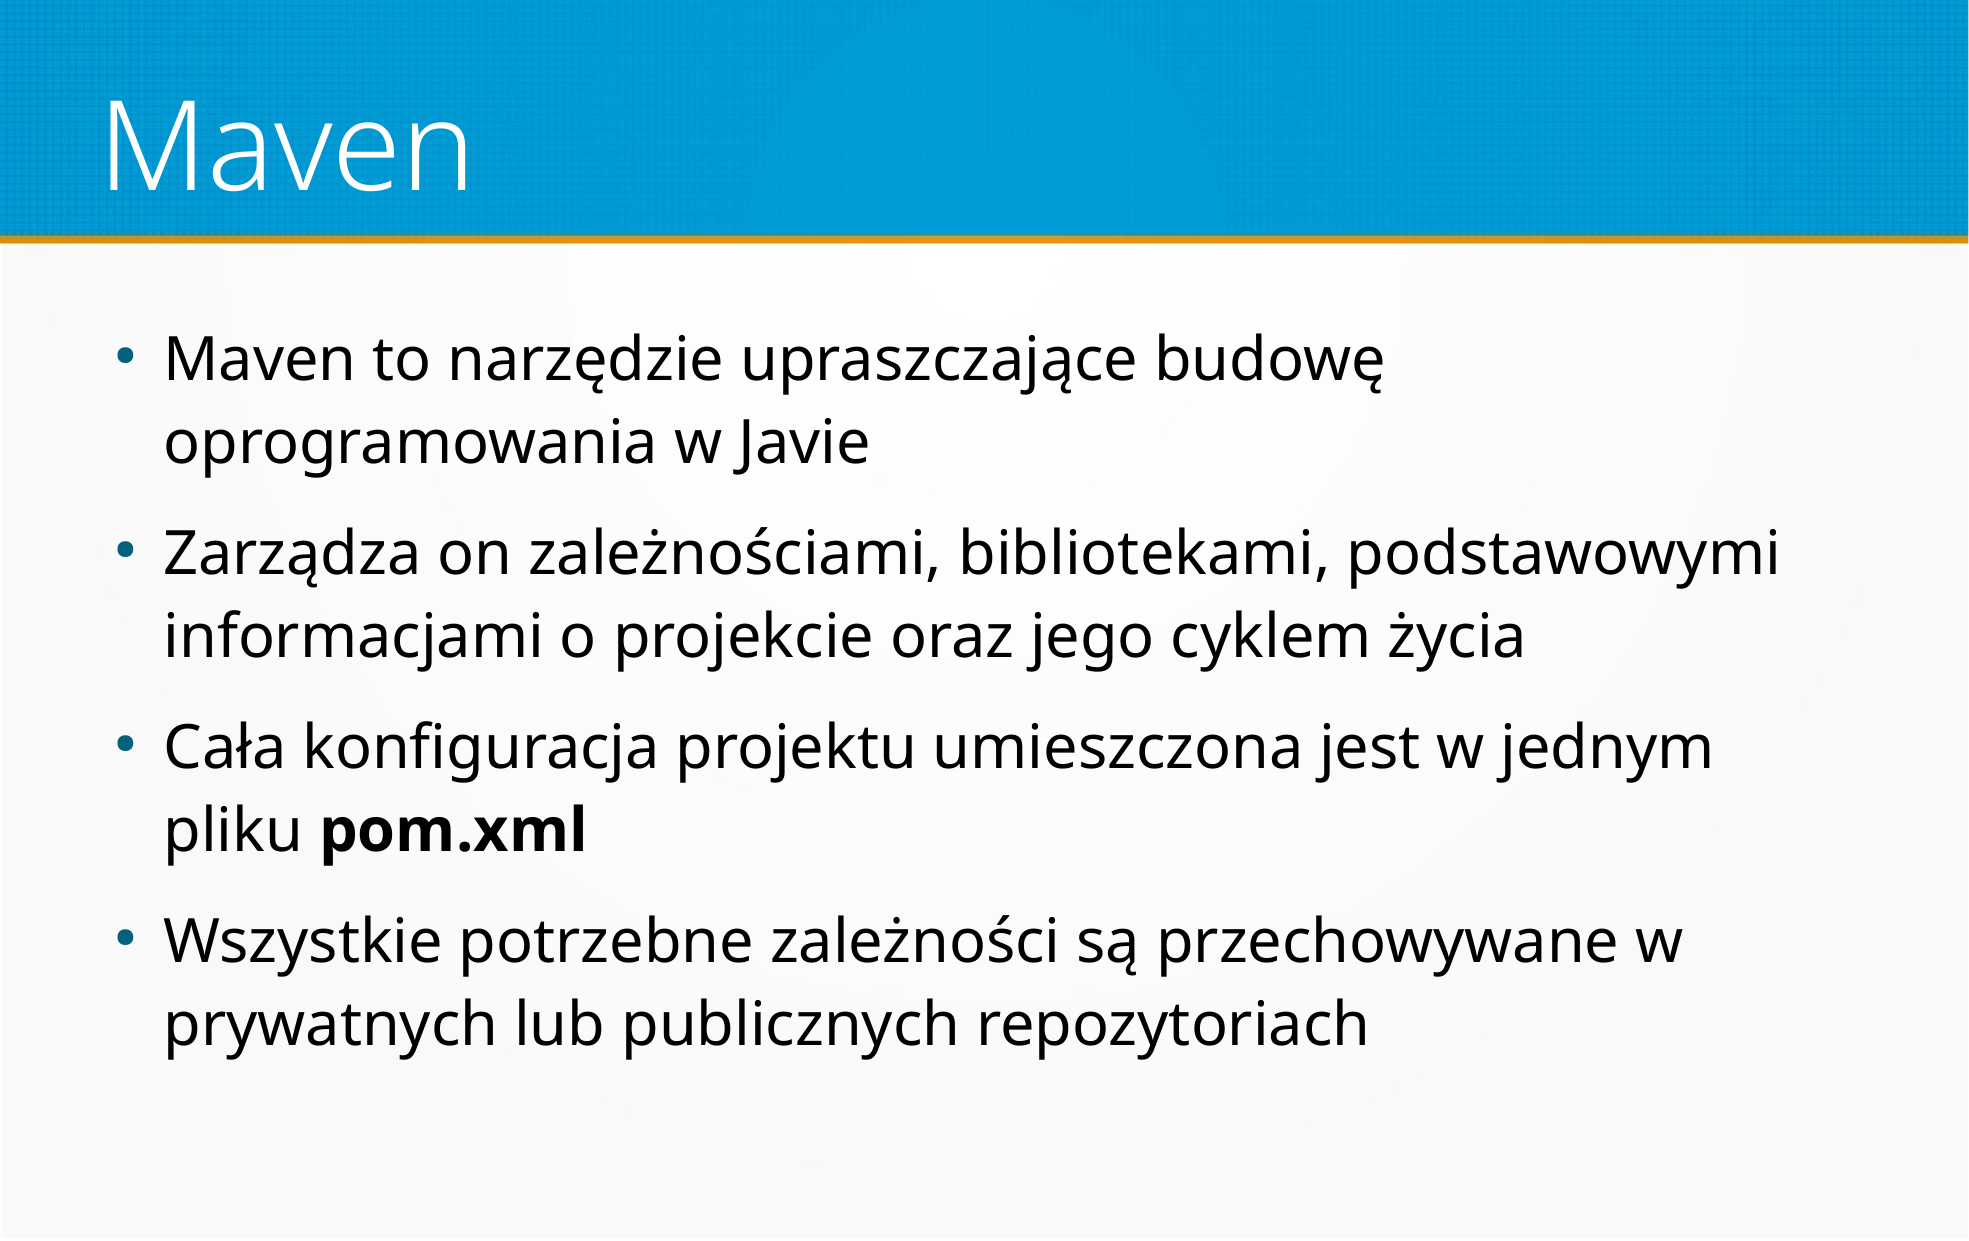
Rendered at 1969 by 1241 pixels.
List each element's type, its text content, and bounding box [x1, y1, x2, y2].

list Maven to narzędzie upraszczające budowę oprogramowania w Javie Zarządza on zależnościami, bibliotekami, podstawowymi informacjami o projekcie oraz jego cyklem życia Cała konfiguracja projektu umieszczona jest w jednym pliku pom.xml Wszystkie potrzebne zależności są przechowywane w prywatnych lub publicznych repozytoriach [98, 315, 1861, 1081]
title Maven [98, 19, 1870, 227]
picture [0, 233, 1969, 1241]
